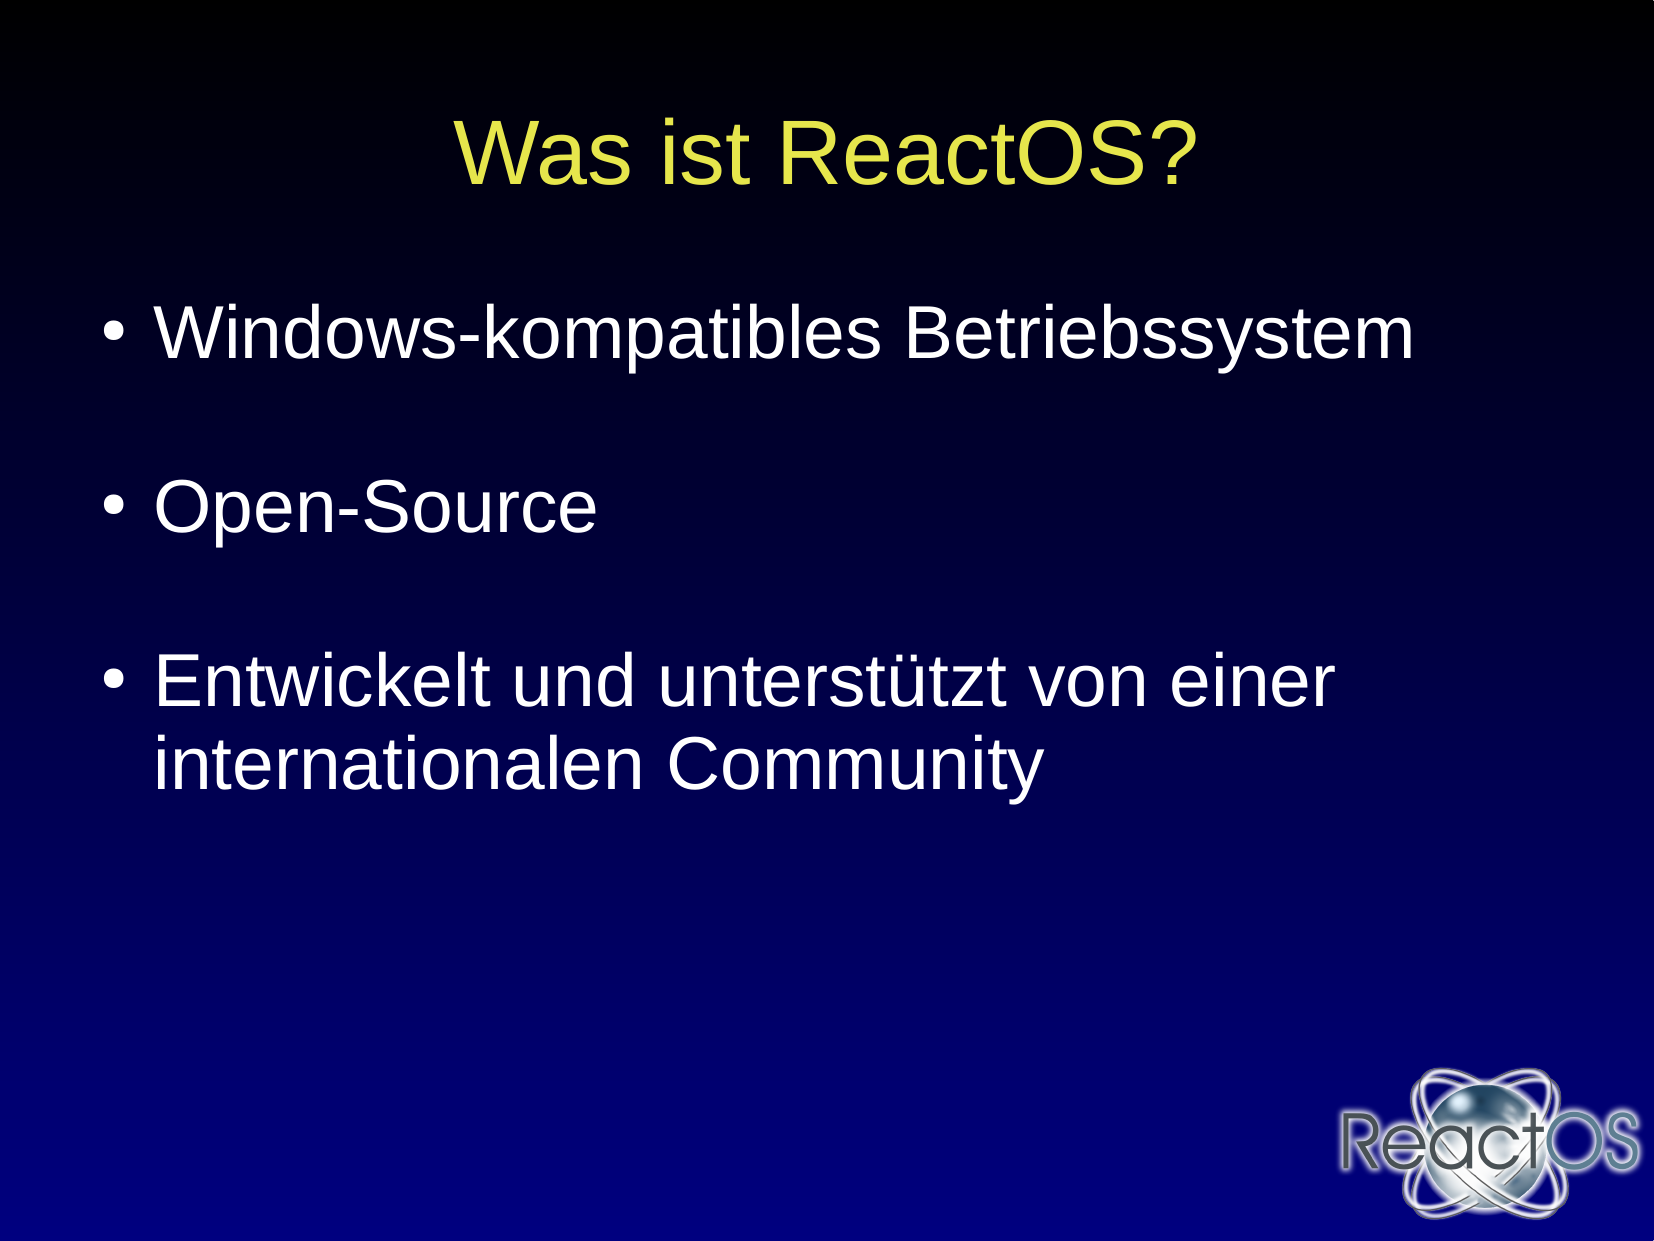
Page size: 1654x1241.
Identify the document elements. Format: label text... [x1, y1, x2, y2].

list Windows-kompatibles Betriebssystem Open-Source Entwickelt und unterstützt von einer internationalen Community [82, 290, 1571, 1010]
title Was ist ReactOS? [82, 49, 1571, 257]
picture [1328, 1055, 1654, 1235]
